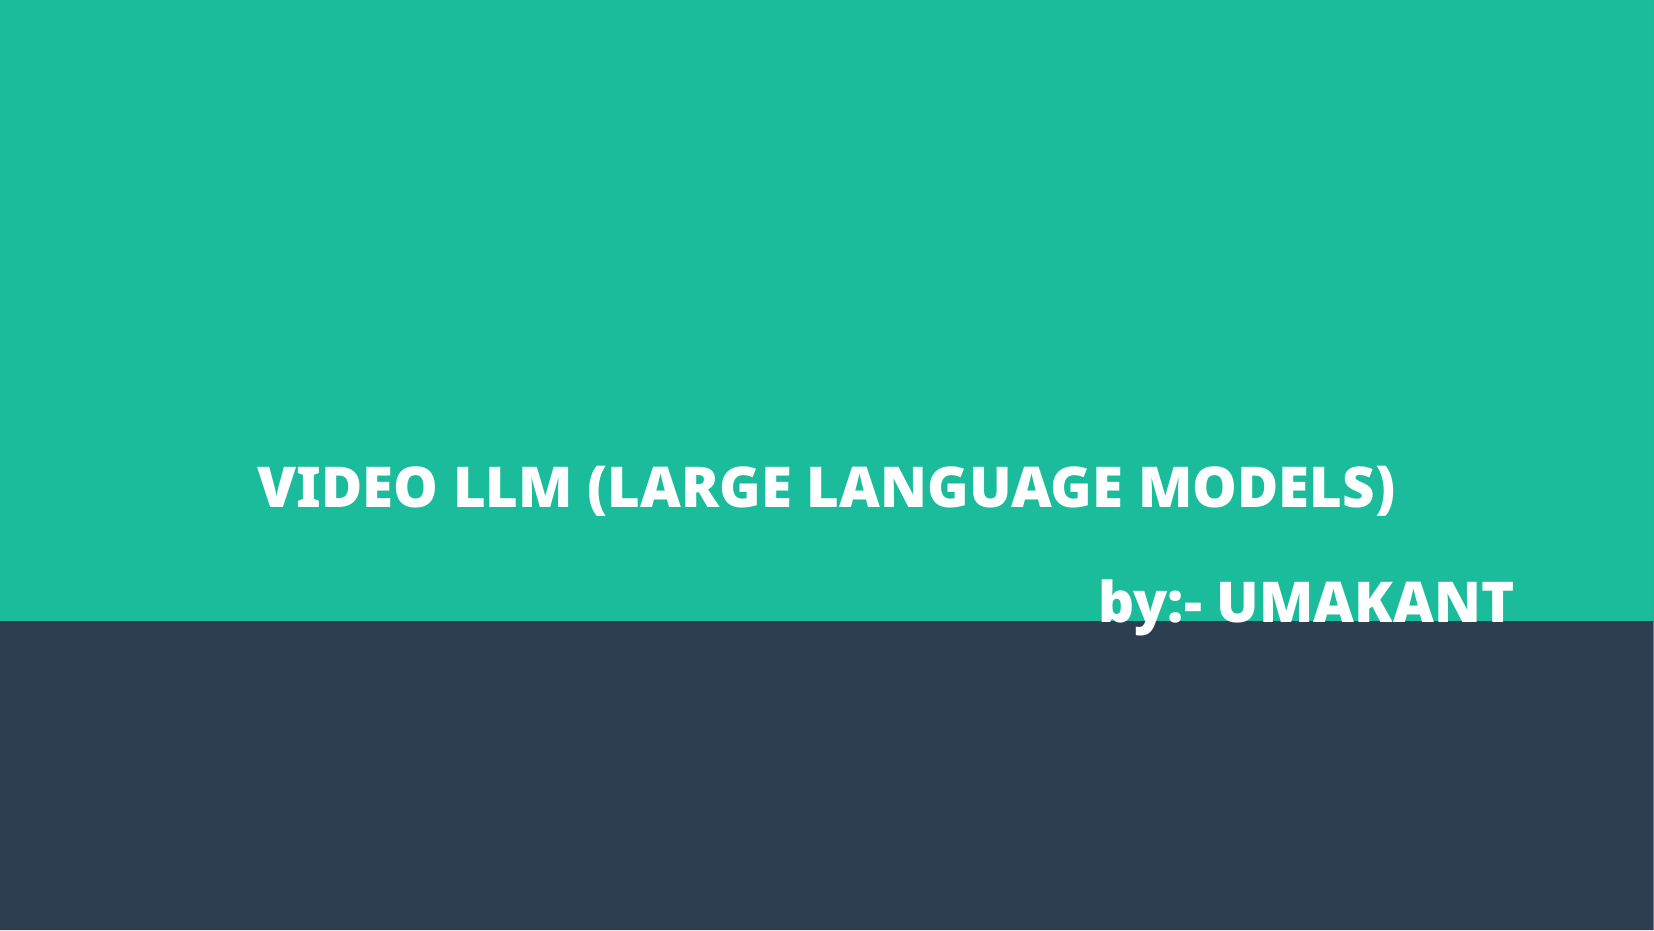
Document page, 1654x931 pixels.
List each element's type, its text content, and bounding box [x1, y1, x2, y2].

title VIDEO LLM (LARGE LANGUAGE MODELS) by:- UMAKANT [59, 408, 1595, 640]
